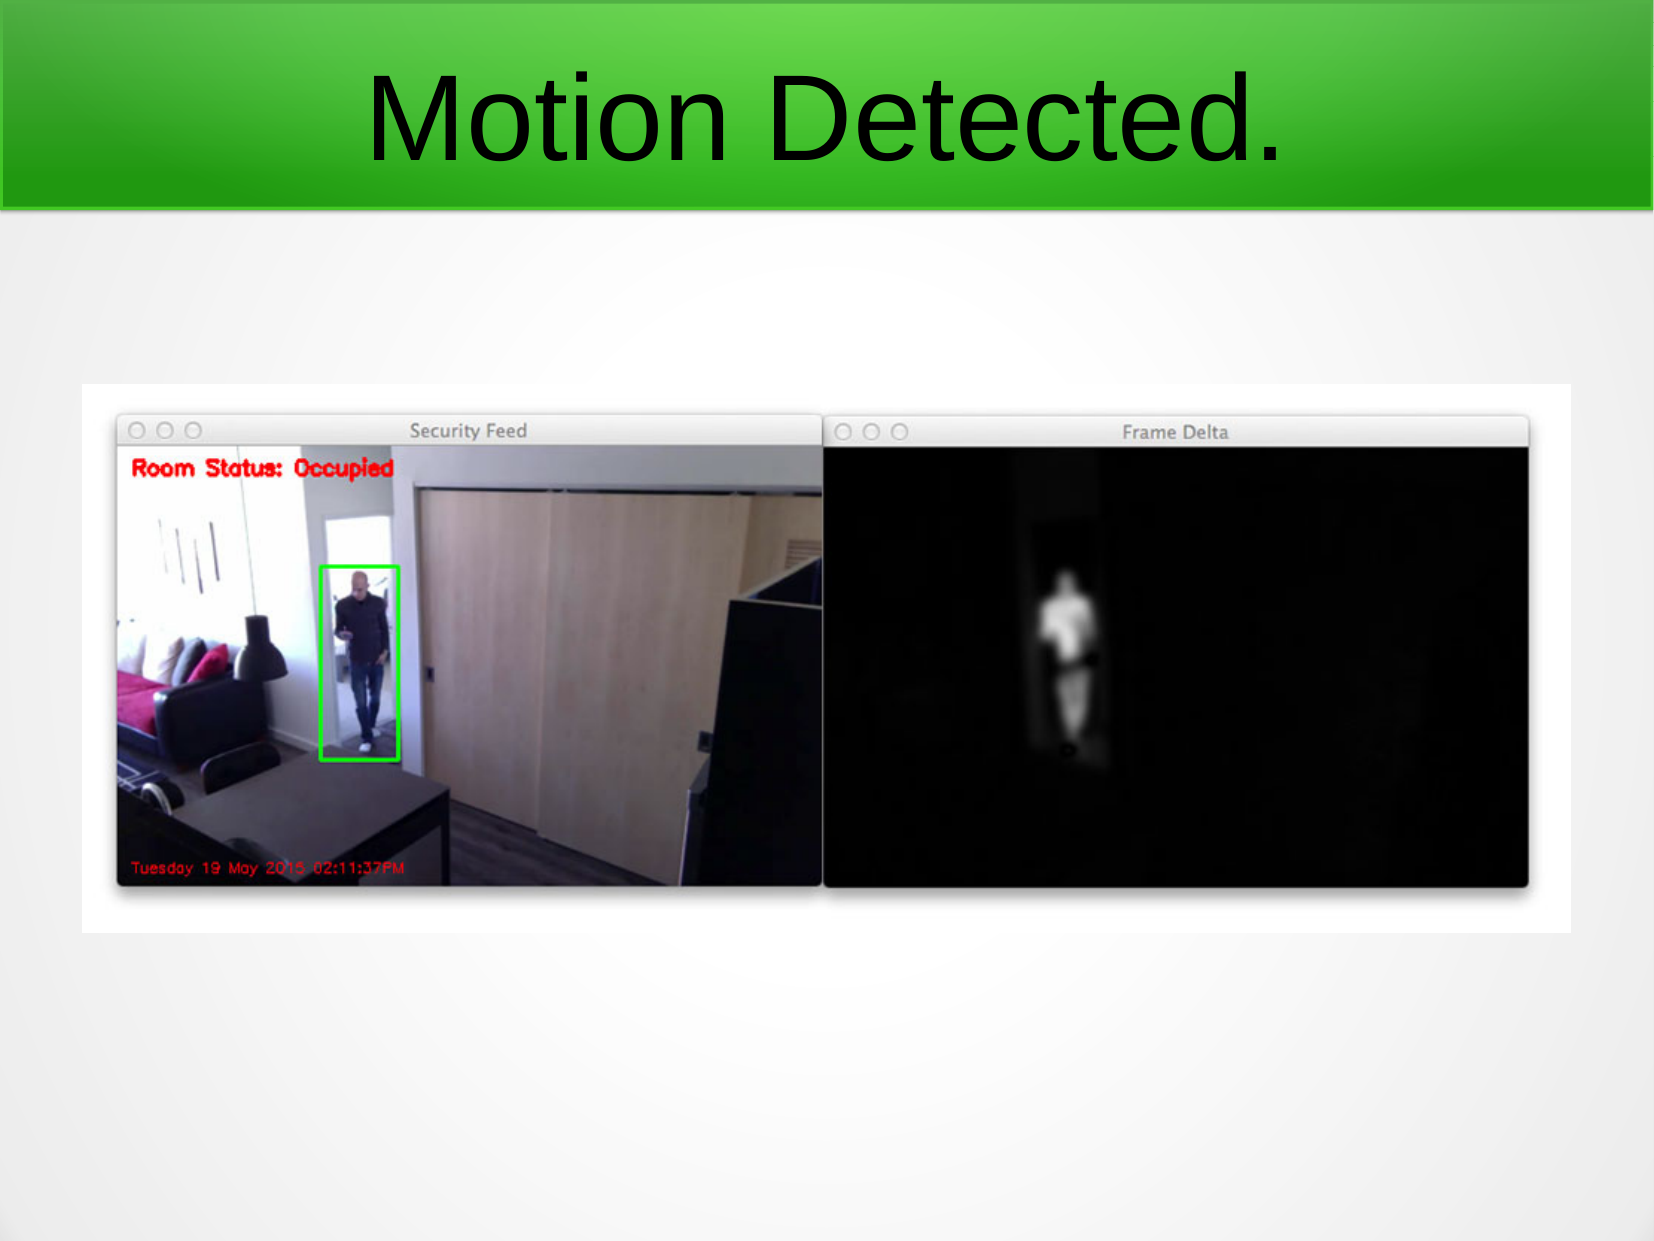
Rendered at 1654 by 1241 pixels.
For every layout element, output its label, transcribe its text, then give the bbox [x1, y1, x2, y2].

picture [82, 384, 1571, 933]
title Motion Detected. [82, 47, 1571, 189]
